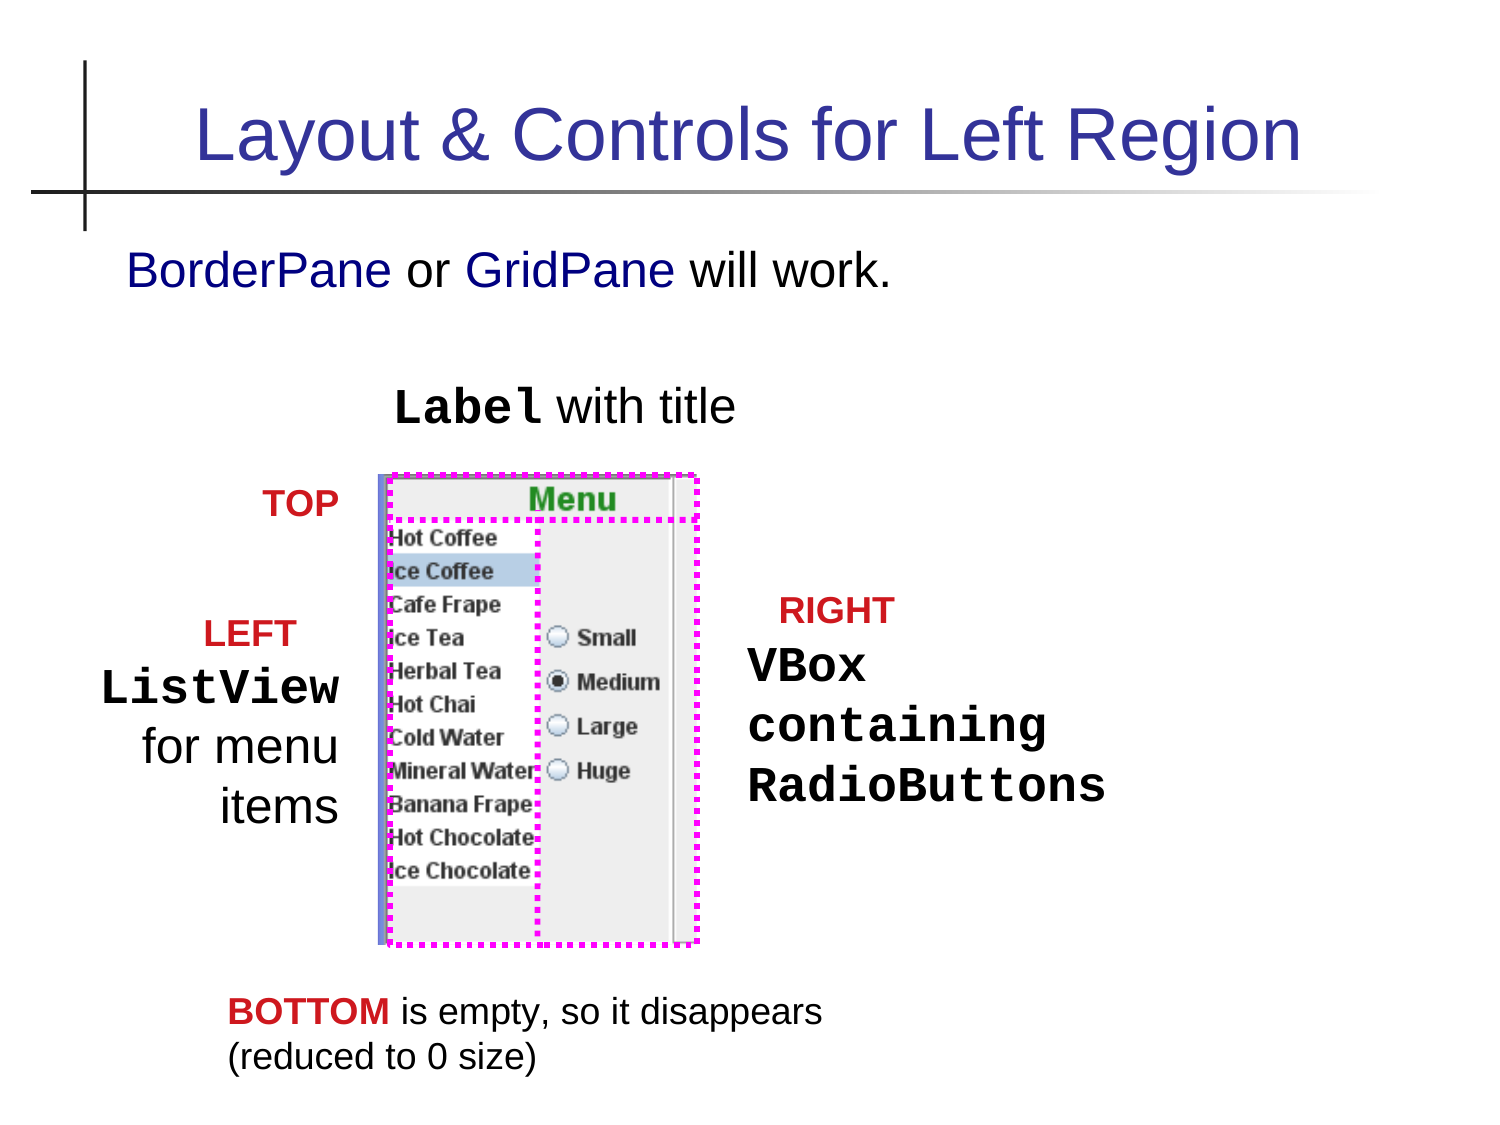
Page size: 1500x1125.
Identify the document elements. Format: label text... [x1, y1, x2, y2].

text_box TOP [141, 471, 355, 532]
picture [377, 474, 697, 945]
text_box Label with title [377, 366, 768, 441]
text_box RIGHT VBox containing RadioButtons [732, 578, 1158, 939]
text_box LEFT ListView for menu items [47, 601, 355, 782]
text_box BOTTOM is empty, so it disappears (reduced to 0 size) [212, 979, 981, 1040]
list BorderPane or GridPane will work. [110, 229, 1409, 343]
title Layout & Controls for Left Region [100, 42, 1399, 184]
